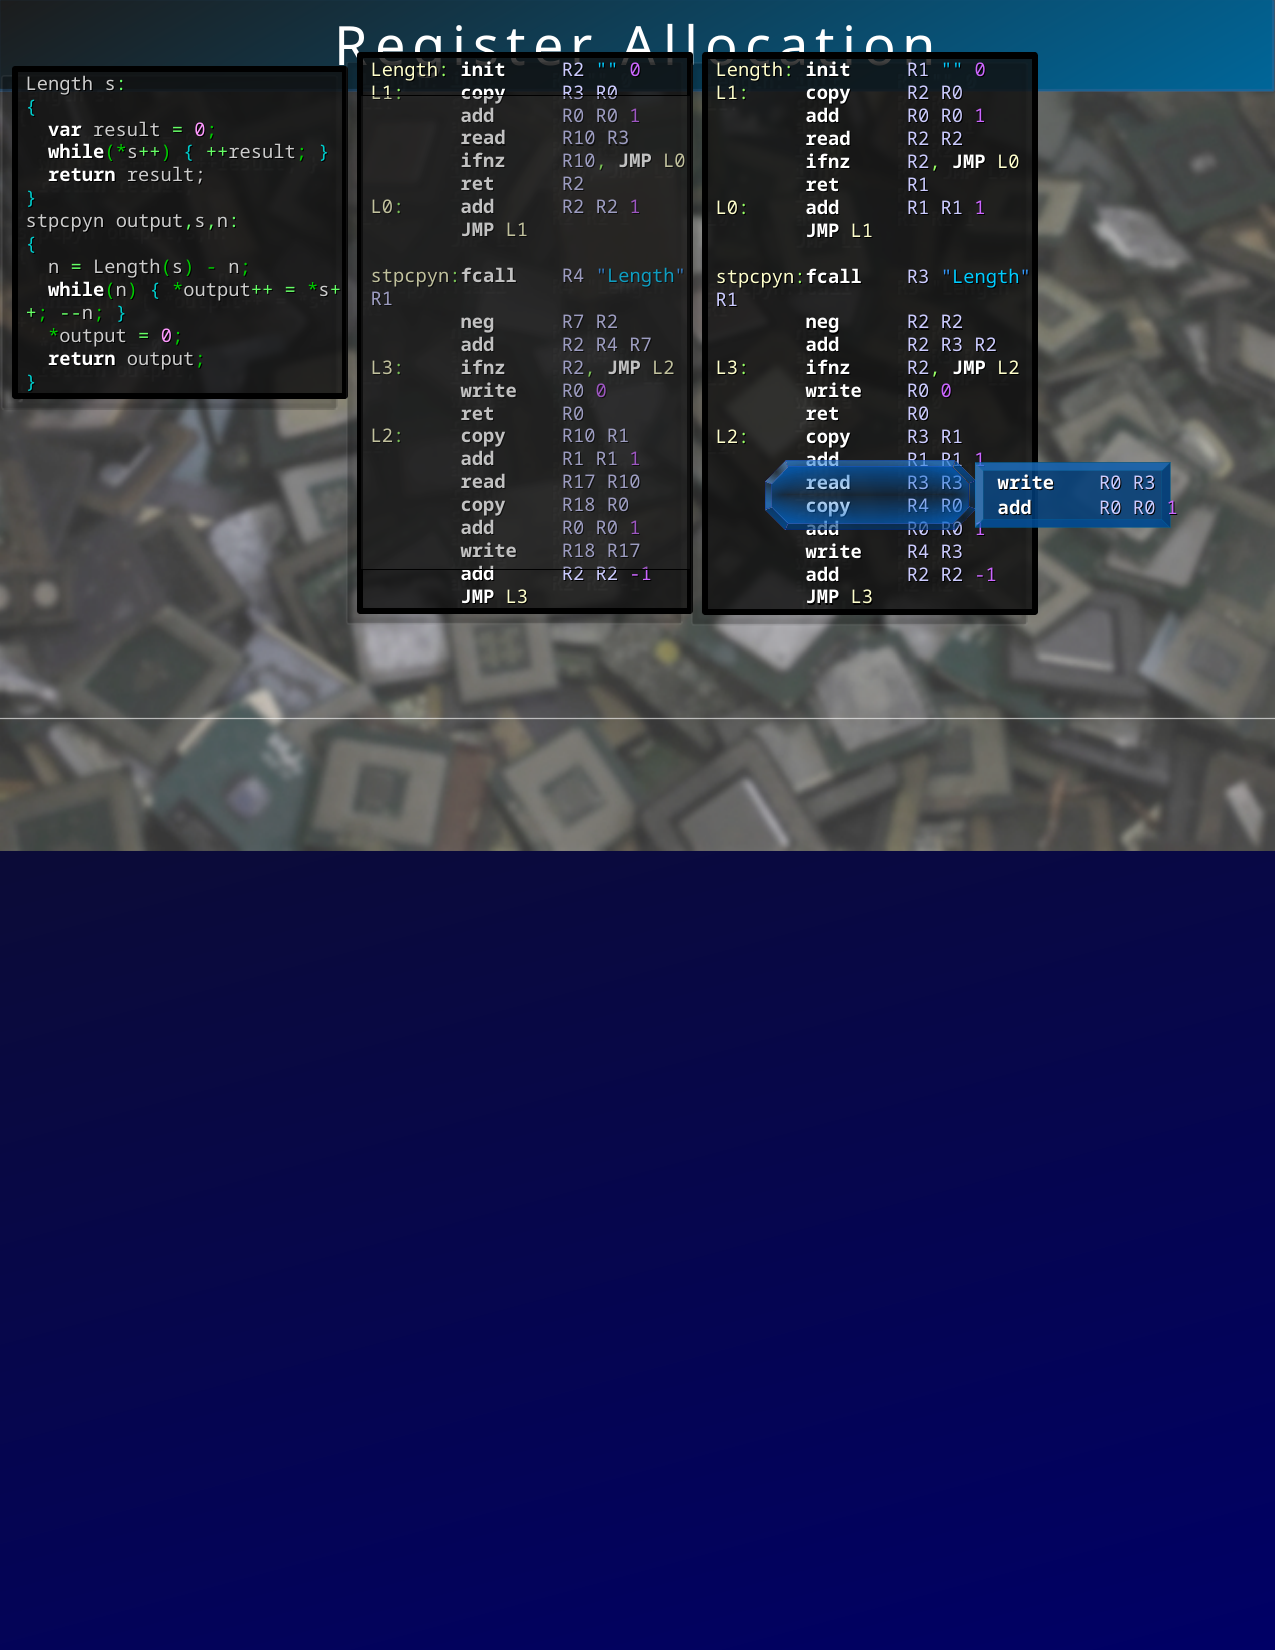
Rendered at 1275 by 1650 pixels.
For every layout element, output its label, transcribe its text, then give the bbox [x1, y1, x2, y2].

text_box Register Allocation [0, 0, 1274, 80]
text_box Length: init R1 "" 0 L1: copy R2 R0 add R0 R0 1 read R2 R2 ifnz R2, JMP L0 ret R1 L0: add R1 R1 1 JMP L1 stpcpyn:fcall R3 "Length" R1 neg R2 R2 add R2 R3 R2 L3: ifnz R2, JMP L2 write R0 0 ret R0 L2: copy R3 R1 add R1 R1 1 read R3 R3 copy R4 R0 add R0 R0 1 write R4 R3 add R2 R2 -1 JMP L3 [705, 97, 1036, 571]
text_box Length s: { var result = 0; while(*s++) { ++result; } return result; } stpcpyn output,s,n: { n = Length(s) - n; while(n) { *output++ = *s++; --n; } *output = 0; return output; } [15, 97, 346, 368]
text_box write R0 R3 add R0 R0 1 [984, 471, 1161, 519]
picture [0, 720, 1275, 851]
text_box [360, 95, 691, 570]
text_box [765, 460, 975, 530]
picture [0, 92, 1275, 717]
